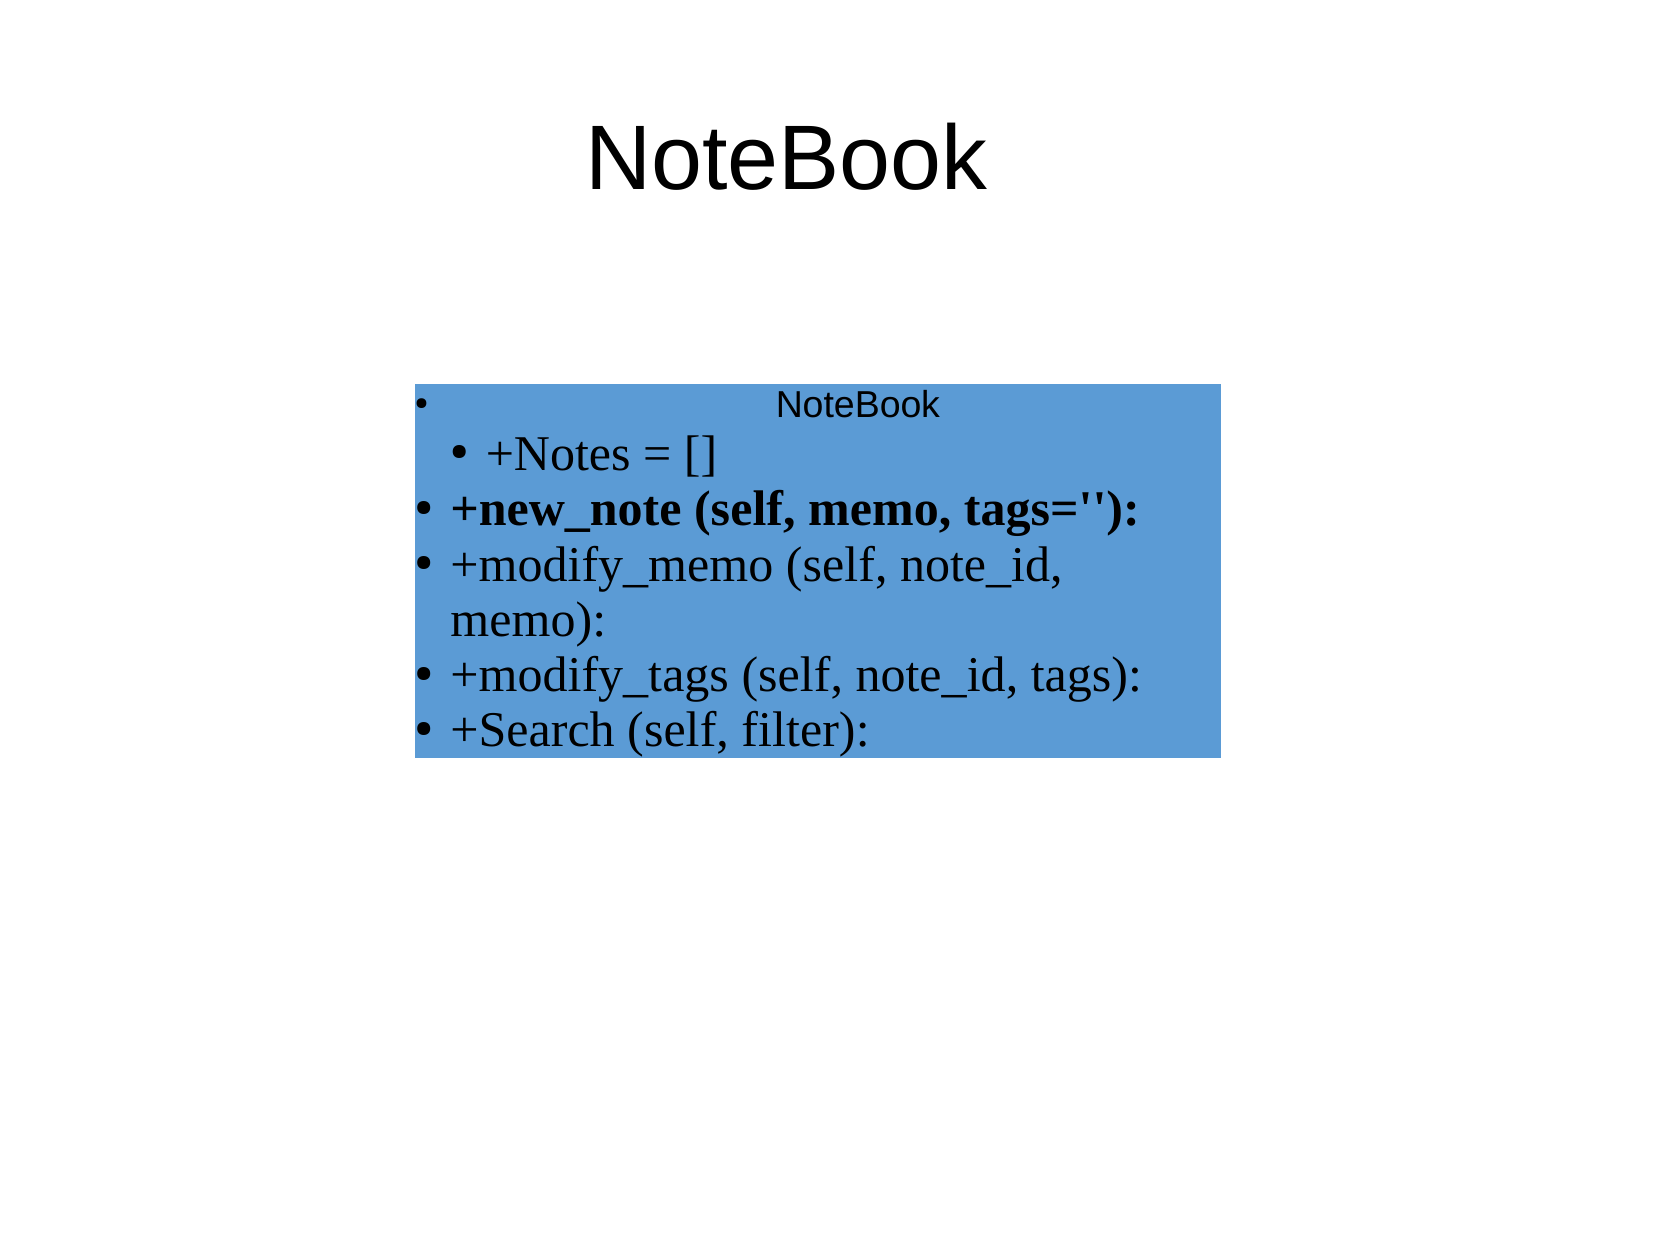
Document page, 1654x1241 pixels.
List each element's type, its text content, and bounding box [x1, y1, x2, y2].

text_box NoteBook [16, 48, 1506, 257]
table_header NoteBook [415, 384, 1221, 426]
table_cell +new_note (self, memo, tags=''): +modify_memo (self, note_id, memo): +modify_tags (self, note_id, tags): +Search (self, filter): [415, 481, 1221, 758]
table_cell +Notes = [] [415, 426, 1221, 481]
